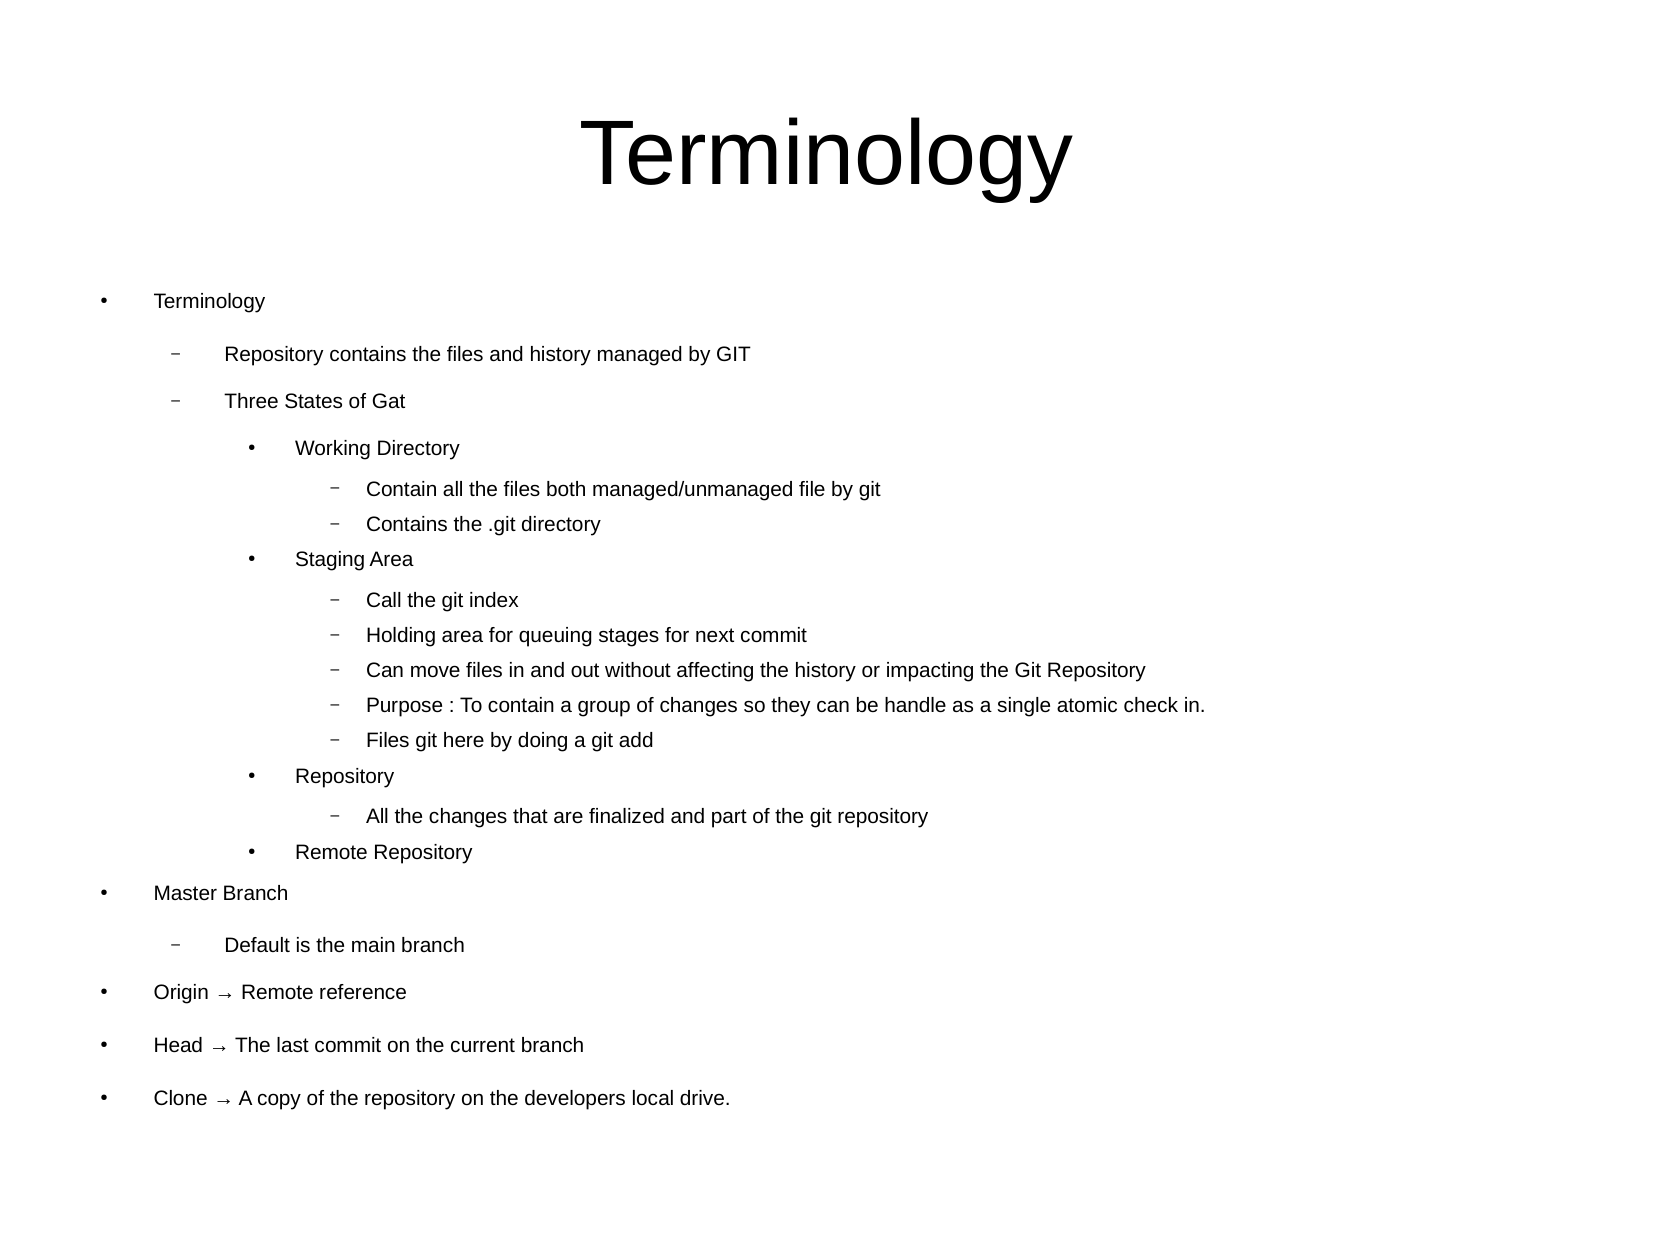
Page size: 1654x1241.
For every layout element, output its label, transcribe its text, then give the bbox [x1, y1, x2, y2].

list Terminology Repository contains the files and history managed by GIT Three States of Gat Working Directory Contain all the files both managed/unmanaged file by git Contains the .git directory Staging Area Call the git index Holding area for queuing stages for next commit Can move files in and out without affecting the history or impacting the Git Repository Purpose : To contain a group of changes so they can be handle as a single atomic check in. Files git here by doing a git add Repository All the changes that are finalized and part of the git repository Remote Repository Master Branch Default is the main branch Origin → Remote reference Head → The last commit on the current branch Clone → A copy of the repository on the developers local drive. [82, 290, 1571, 1201]
title Terminology [82, 49, 1571, 257]
